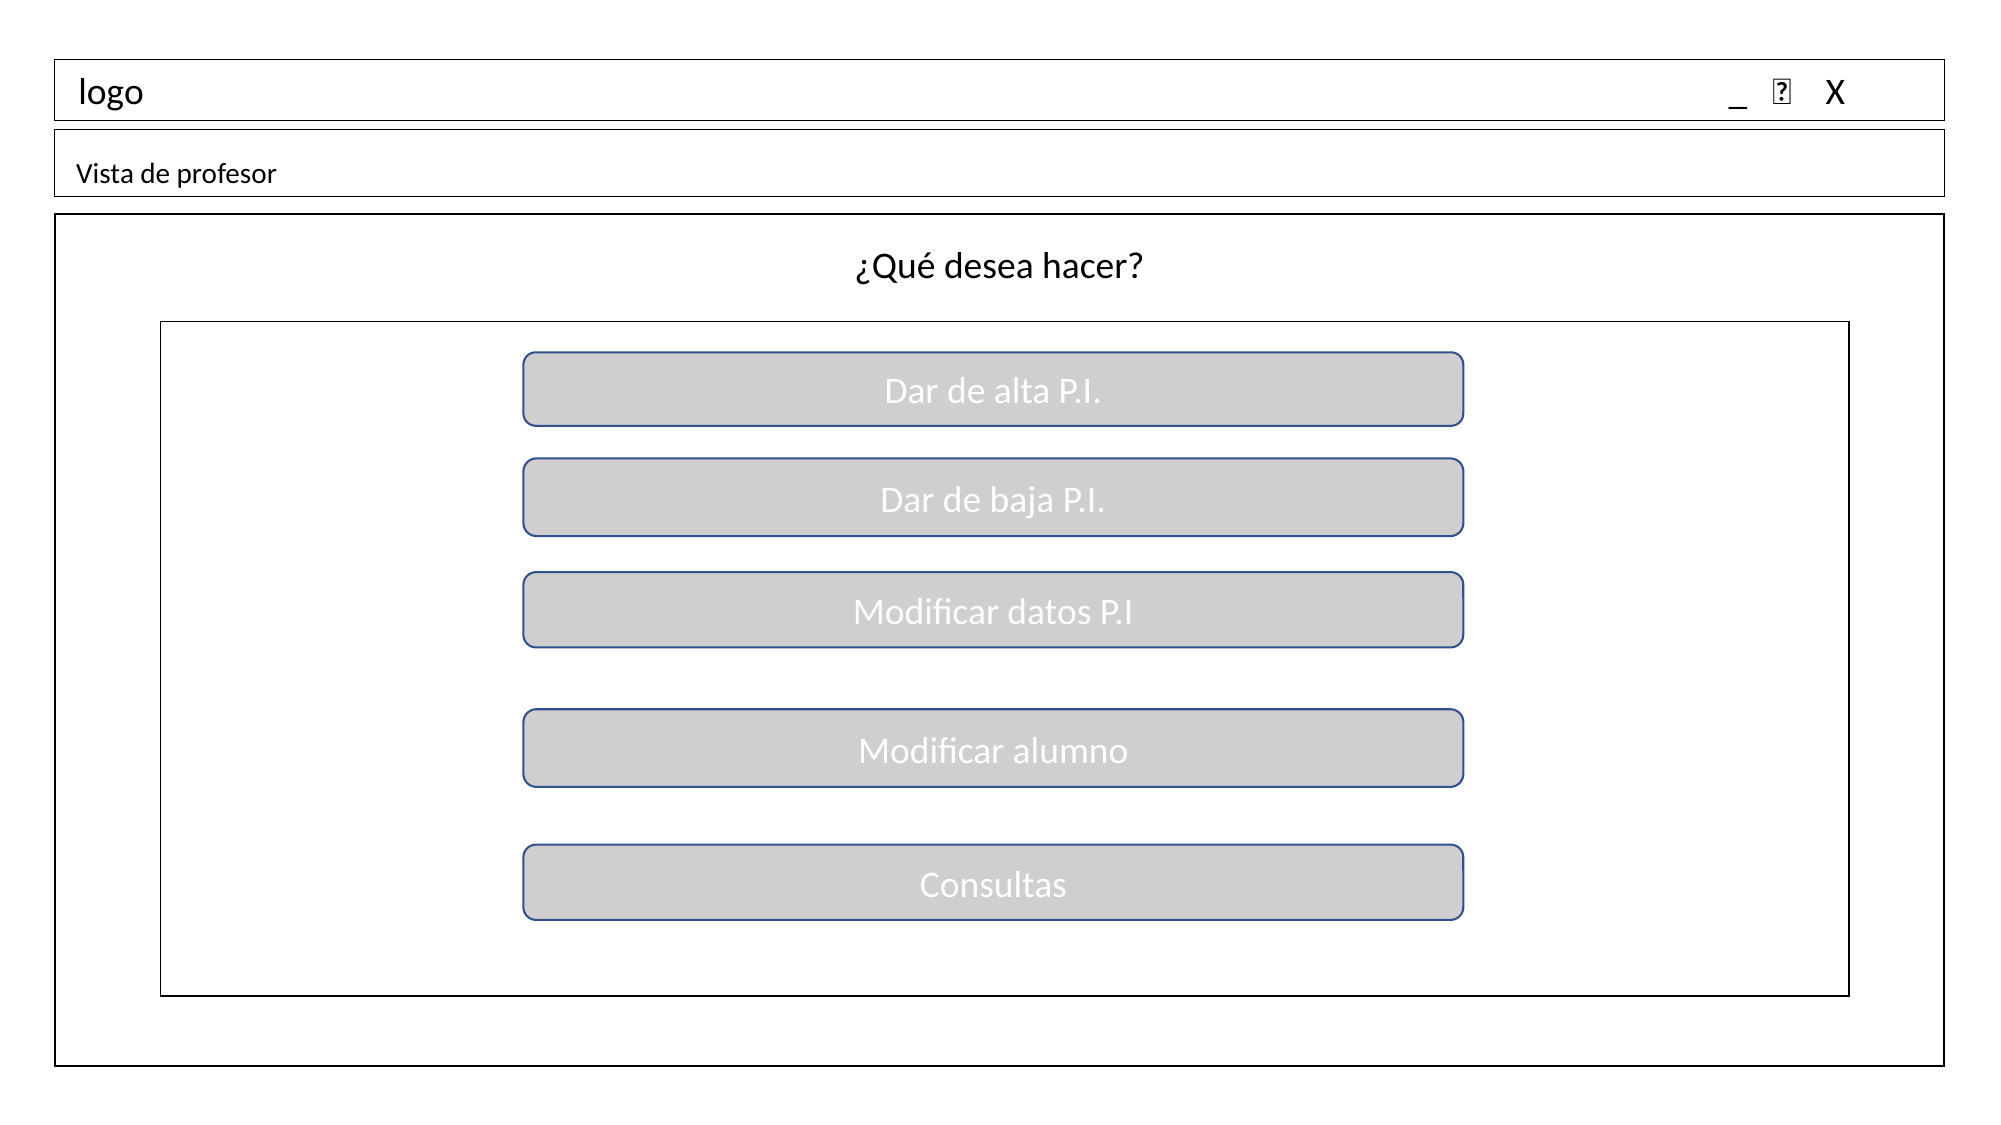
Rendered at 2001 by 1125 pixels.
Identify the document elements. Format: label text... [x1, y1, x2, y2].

text_box ¿Qué desea hacer? [717, 233, 1283, 295]
text_box Modificar alumno [523, 709, 1464, 787]
text_box Modificar datos P.I [523, 572, 1464, 648]
text_box Consultas [523, 844, 1464, 920]
text_box Dar de alta P.I. [523, 352, 1464, 426]
text_box Dar de baja P.I. [523, 458, 1464, 537]
text_box logo _ 🔲 X [54, 59, 1944, 120]
text_box [160, 321, 1849, 997]
text_box Vista de profesor [54, 128, 1944, 192]
